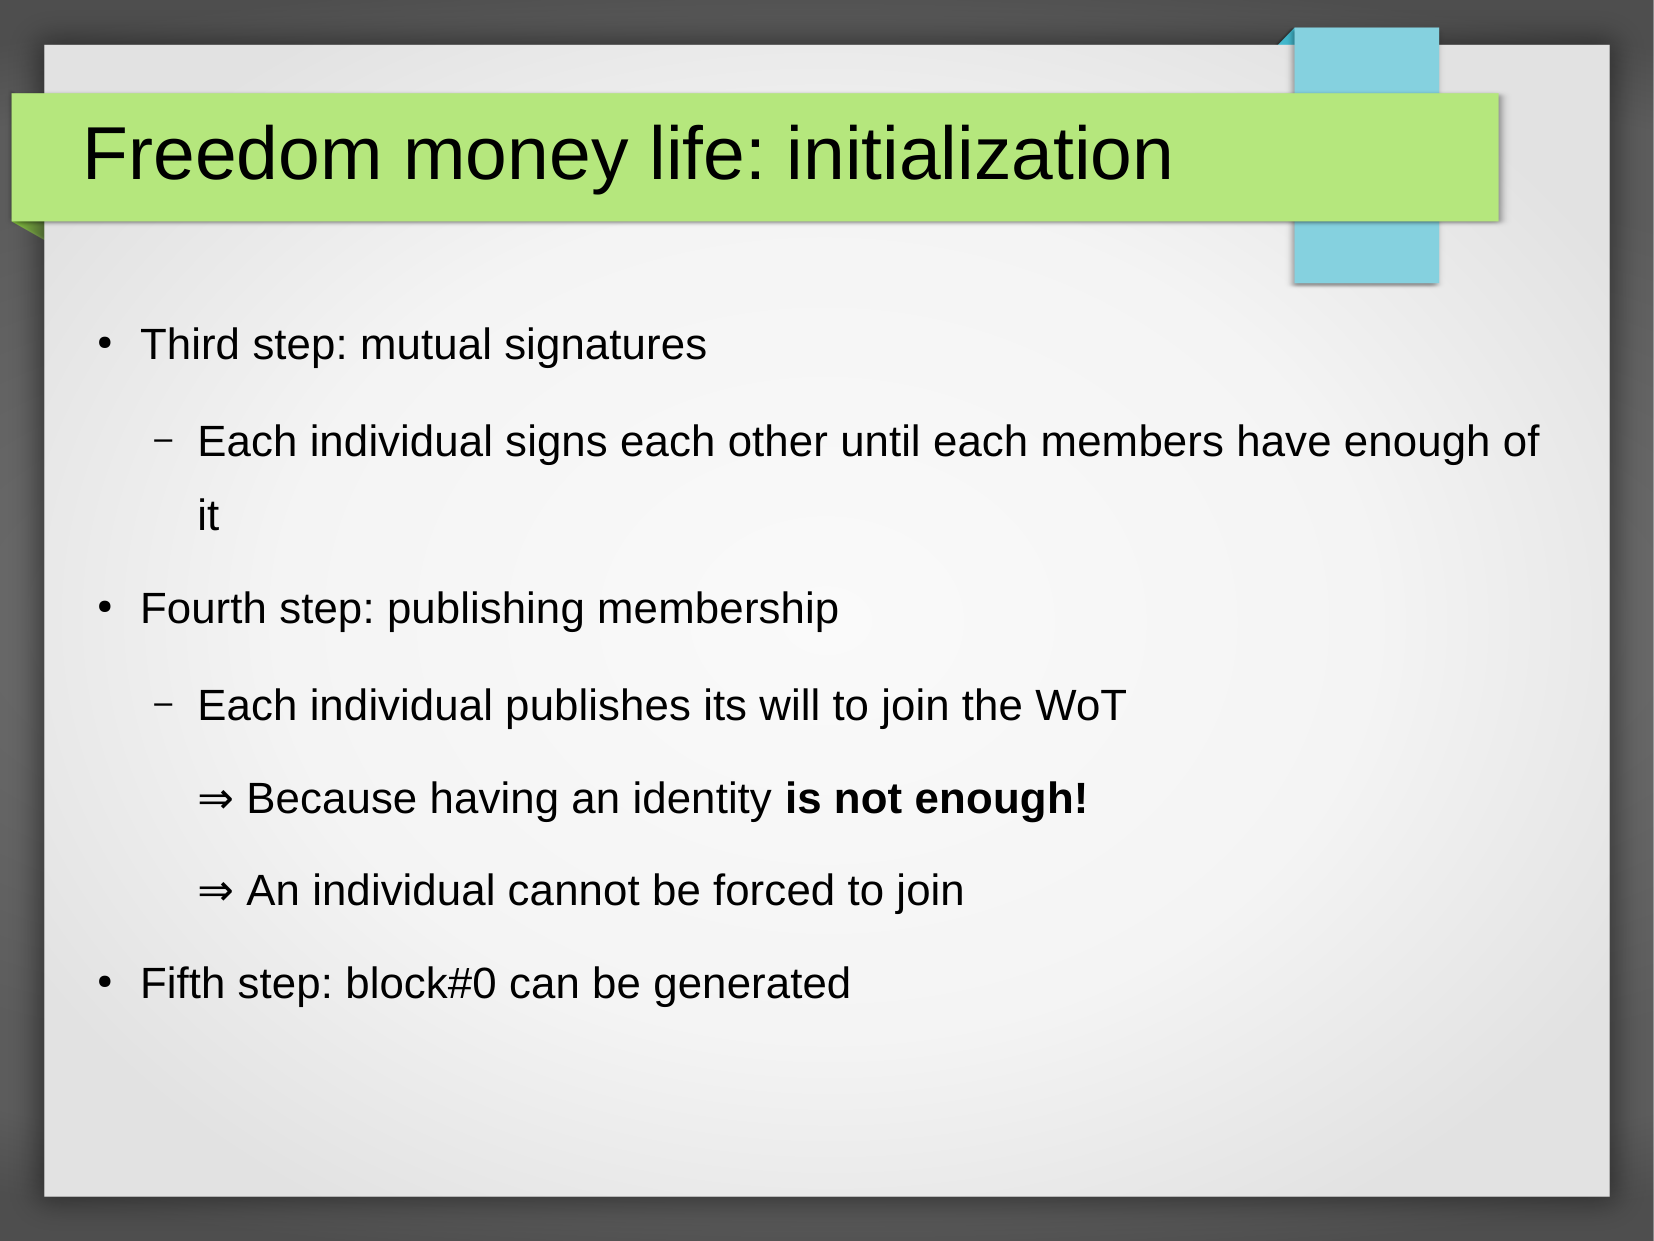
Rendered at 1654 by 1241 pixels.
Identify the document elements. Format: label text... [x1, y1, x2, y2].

title Freedom money life: initialization [82, 94, 1477, 213]
picture [0, 0, 1654, 1241]
list Third step: mutual signatures Each individual signs each other until each members have enough of it Fourth step: publishing membership Each individual publishes its will to join the WoT ⇒ Because having an identity is not enough! ⇒ An individual cannot be forced to join Fifth step: block#0 can be generated [82, 295, 1571, 1015]
